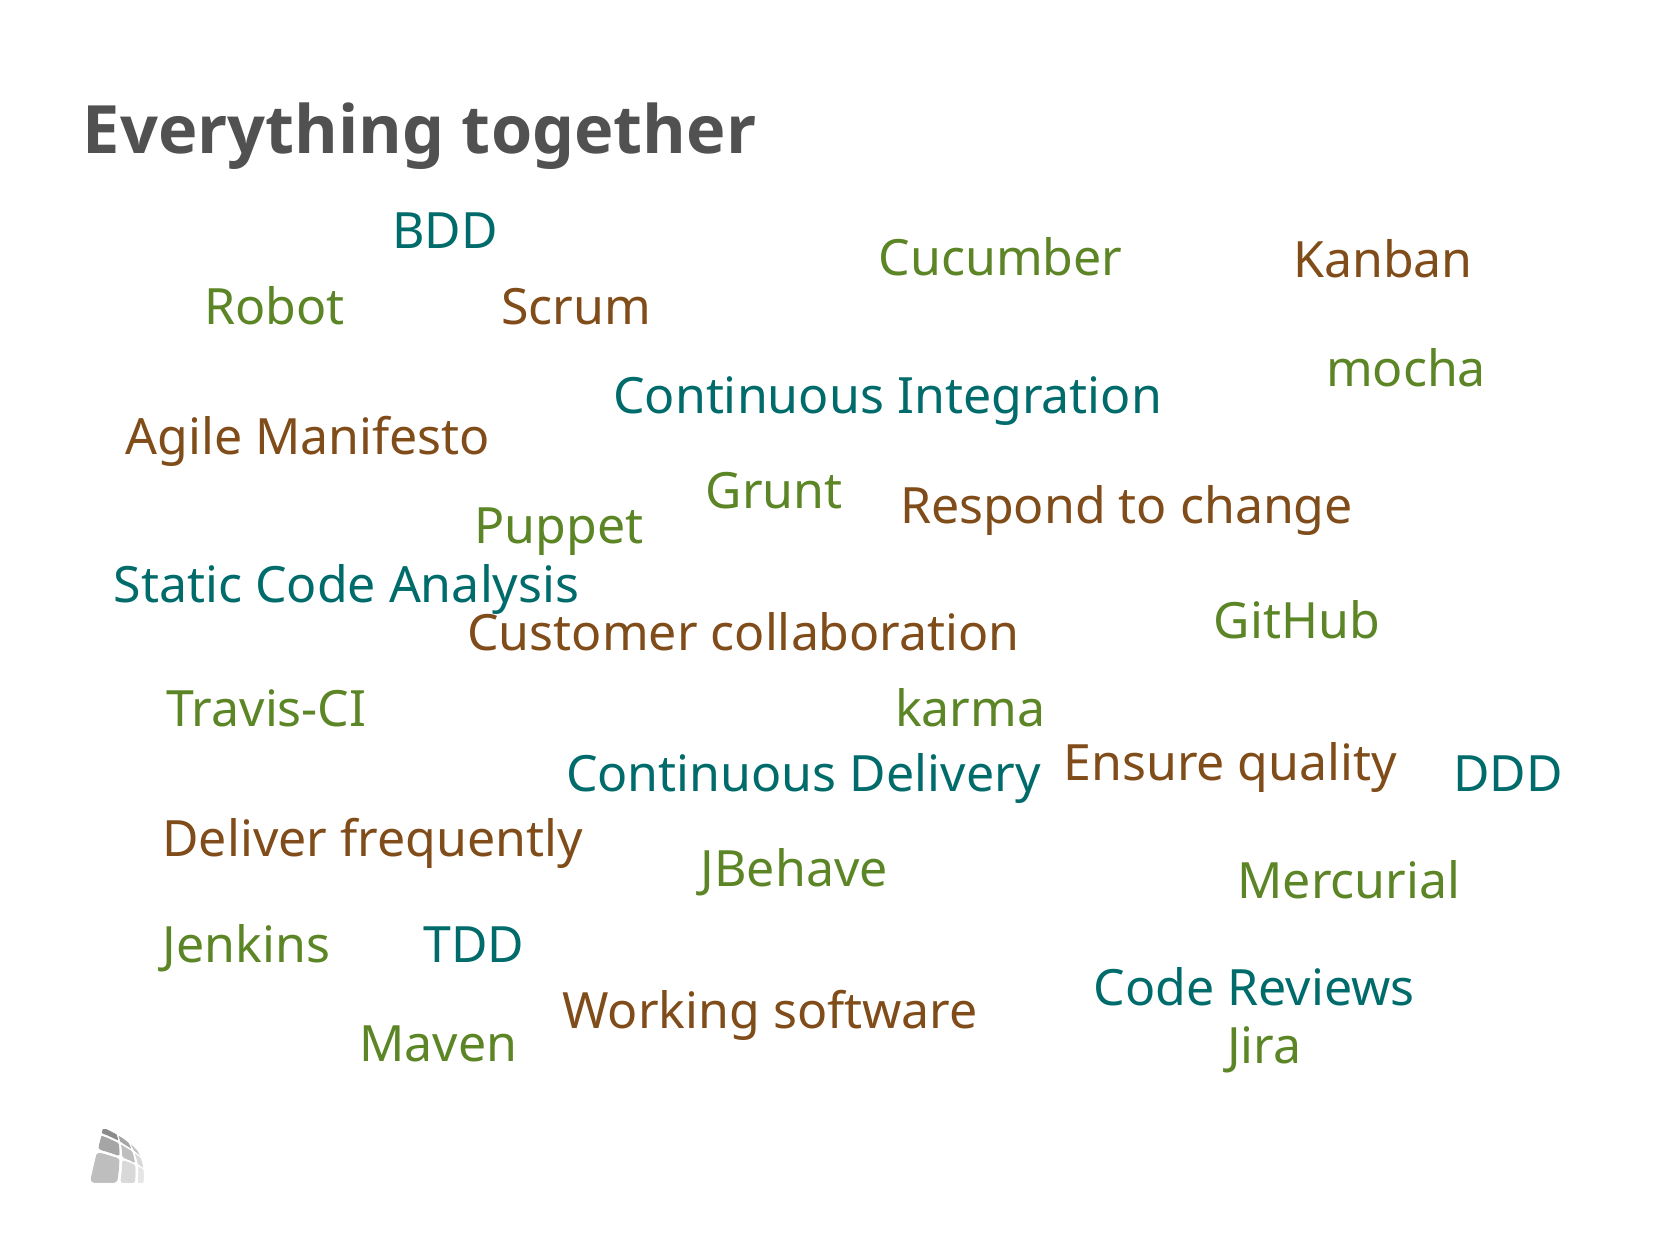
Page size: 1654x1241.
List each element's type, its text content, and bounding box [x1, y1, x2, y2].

text_box mocha [1296, 321, 1501, 412]
text_box BDD [362, 183, 513, 274]
text_box Customer collaboration [438, 585, 1036, 676]
text_box Travis-CI [136, 661, 382, 751]
text_box Code Reviews [1064, 940, 1430, 1031]
text_box karma [865, 661, 1061, 751]
text_box Deliver frequently [132, 791, 599, 881]
text_box Scrum [471, 259, 667, 350]
text_box Maven [329, 997, 533, 1087]
text_box Puppet [445, 479, 659, 569]
text_box Continuous Integration [583, 349, 1178, 439]
text_box Working software [532, 963, 993, 1053]
title Everything together [82, 82, 1571, 213]
text_box Static Code Analysis [84, 537, 595, 627]
text_box Respond to change [870, 458, 1369, 548]
text_box Kanban [1263, 212, 1488, 303]
text_box Jenkins [133, 897, 346, 988]
text_box Mercurial [1208, 833, 1476, 924]
text_box Agile Manifesto [95, 389, 506, 480]
text_box Continuous Delivery [536, 727, 1056, 817]
text_box Robot [174, 259, 360, 350]
text_box Ensure quality [1056, 715, 1413, 805]
text_box GitHub [1184, 573, 1395, 664]
text_box Jira [1197, 998, 1317, 1089]
text_box JBehave [671, 821, 903, 912]
text_box Cucumber [849, 210, 1138, 300]
text_box TDD [394, 897, 540, 988]
text_box Grunt [676, 443, 859, 533]
picture [82, 1129, 144, 1183]
text_box DDD [1423, 727, 1578, 817]
